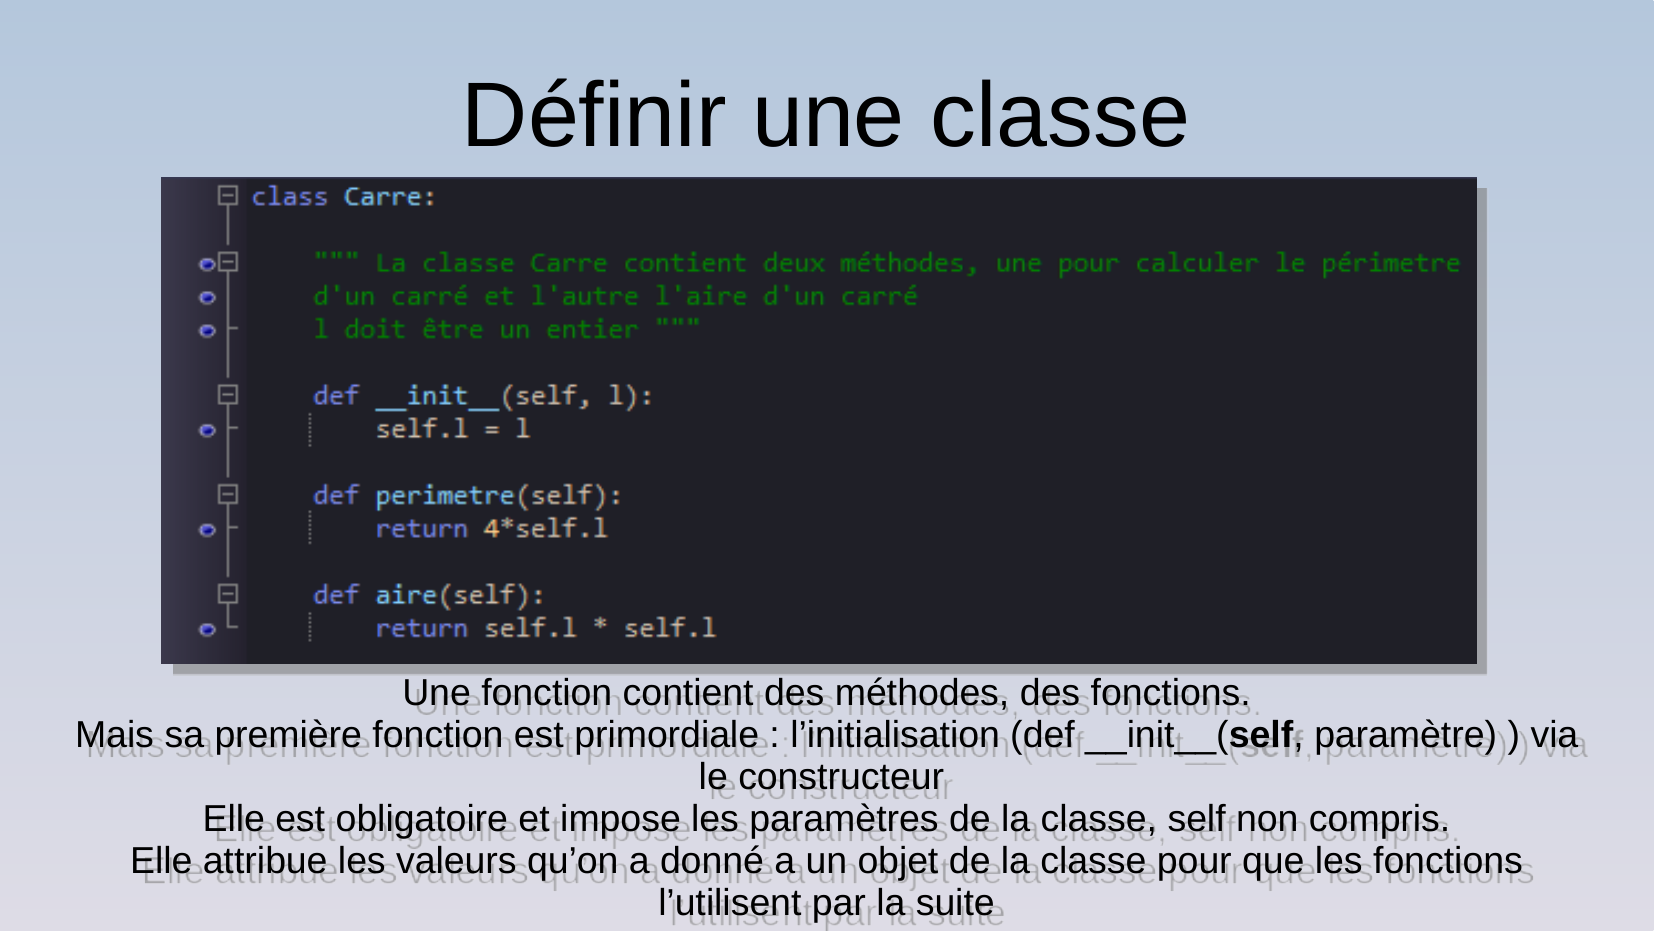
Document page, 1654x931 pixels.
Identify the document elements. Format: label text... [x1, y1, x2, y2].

title Définir une classe [82, 37, 1571, 193]
text_box Une fonction contient des méthodes, des fonctions. Mais sa première fonction est primordiale : l’initialisation (def __init__(self, paramètre) ) via le constructeur Elle est obligatoire et impose les paramètres de la classe, self non compris. Elle attribue les valeurs qu’on a donné a un objet de la classe pour que les fonctions l’utilisent par la suite [59, 663, 1595, 931]
picture [161, 177, 1477, 663]
